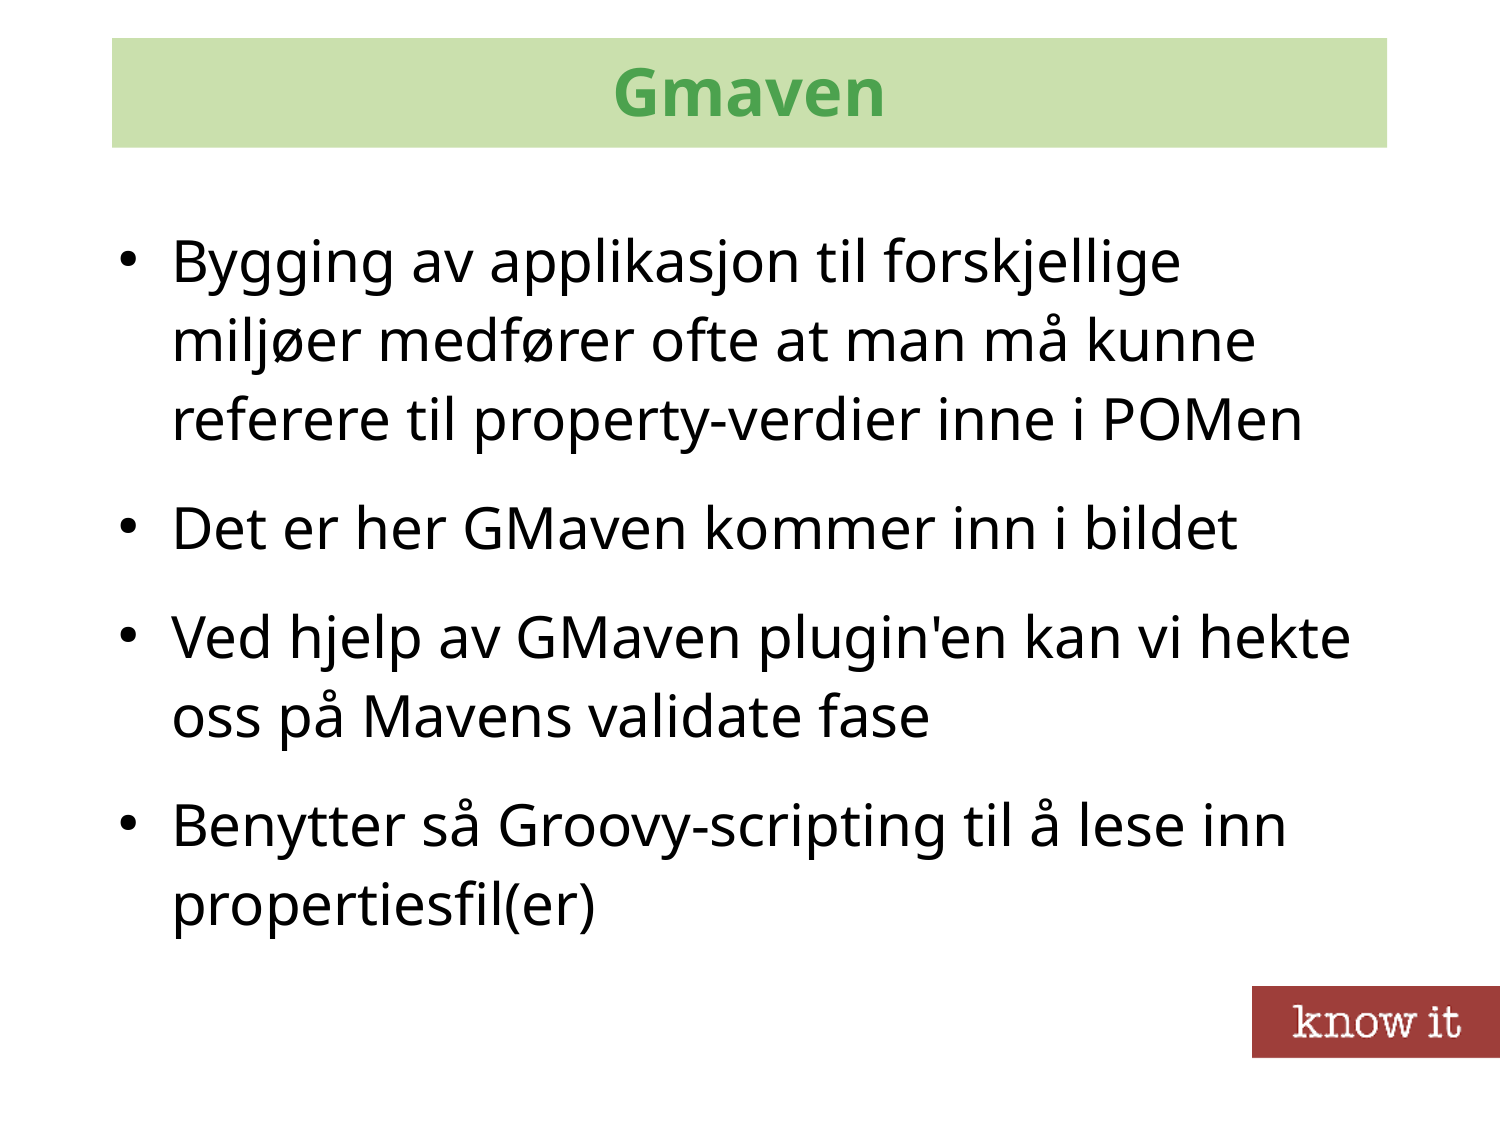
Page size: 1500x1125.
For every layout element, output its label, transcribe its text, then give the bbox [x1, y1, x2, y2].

text_box Gmaven [112, 38, 1388, 148]
picture [1252, 986, 1500, 1058]
list Bygging av applikasjon til forskjellige miljøer medfører ofte at man må kunne referere til property-verdier inne i POMen Det er her GMaven kommer inn i bildet Ved hjelp av GMaven plugin'en kan vi hekte oss på Mavens validate fase Benytter så Groovy-scripting til å lese inn propertiesfil(er) [100, 220, 1360, 935]
